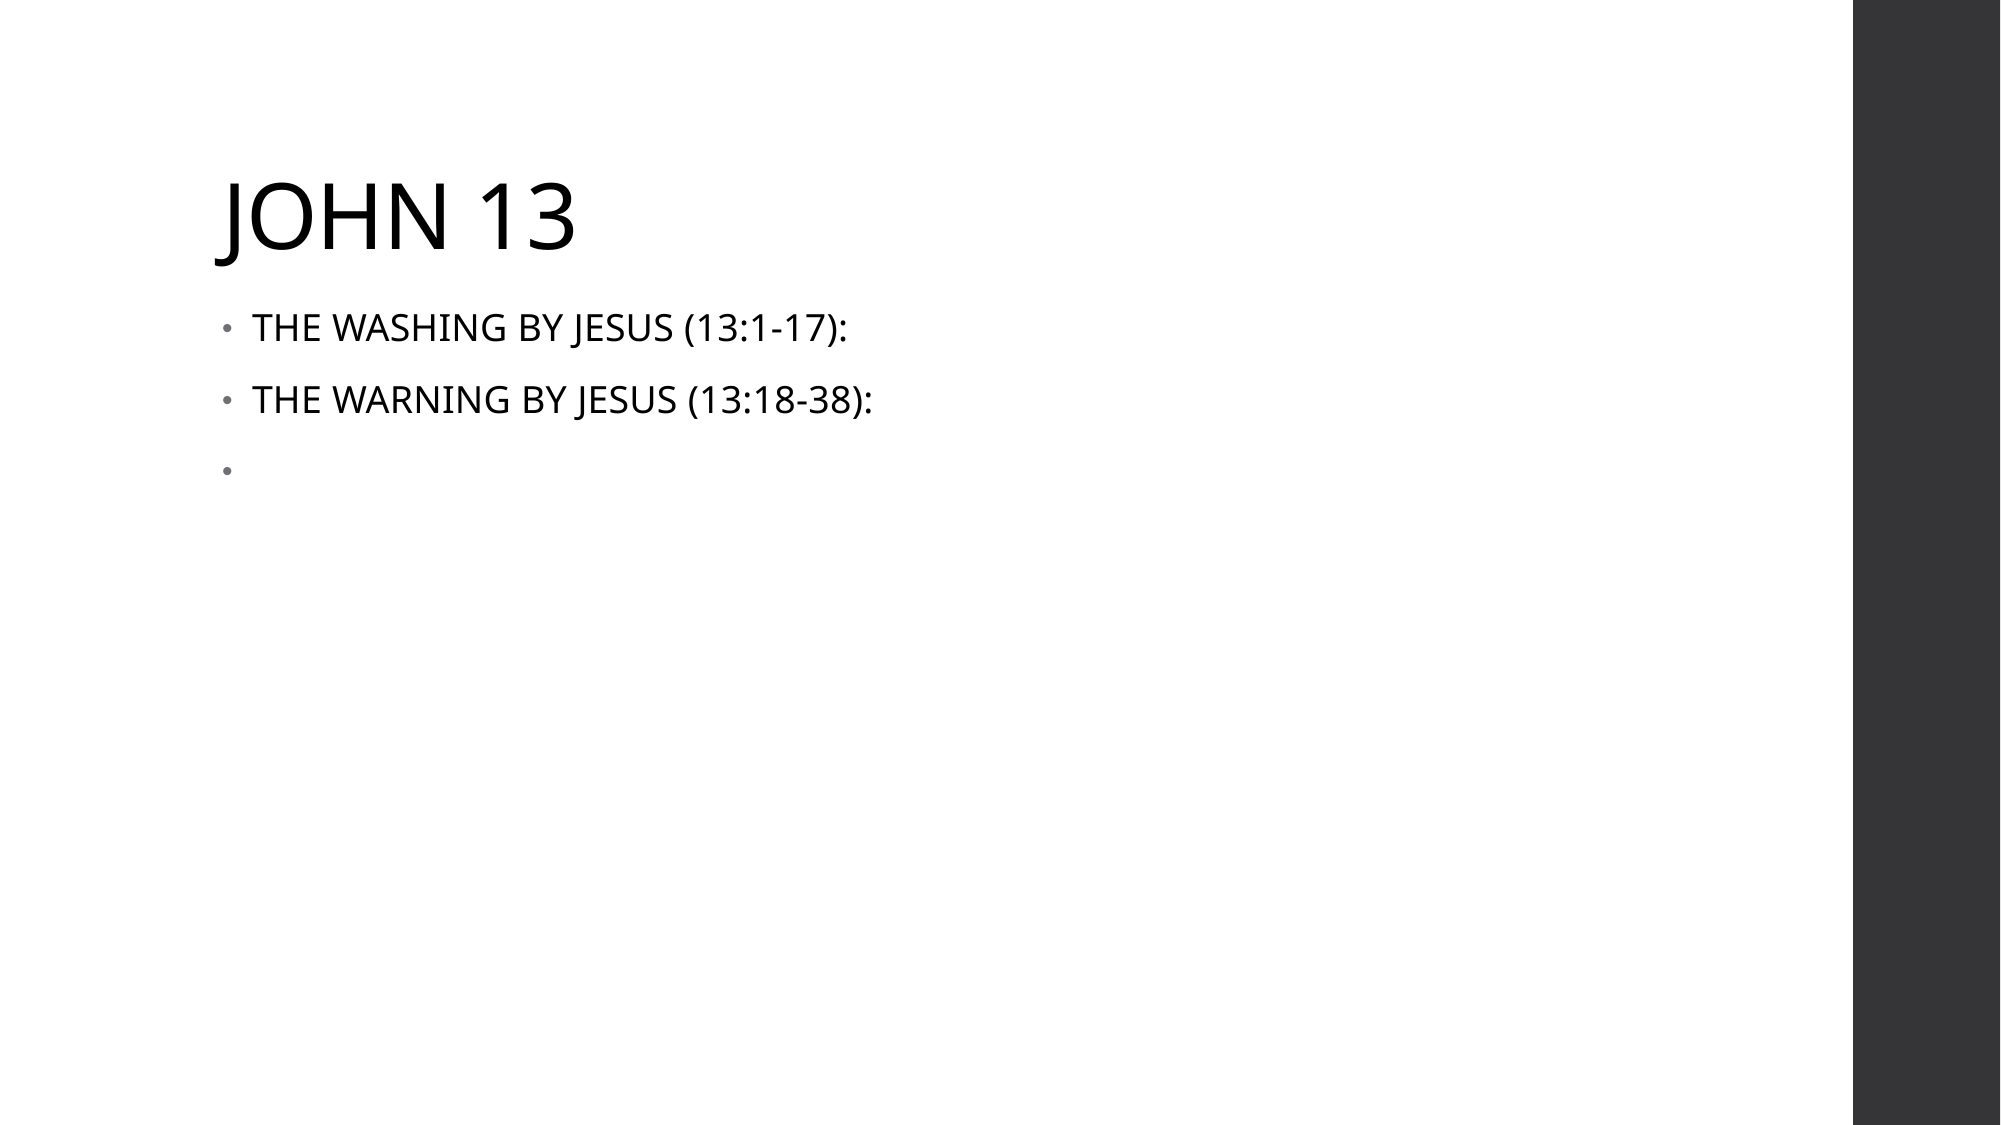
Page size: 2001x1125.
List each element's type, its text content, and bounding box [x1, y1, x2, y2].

list THE WASHING BY JESUS (13:1-17): THE WARNING BY JESUS (13:18-38): [206, 299, 1617, 1014]
title JOHN 13 [206, 60, 1797, 278]
